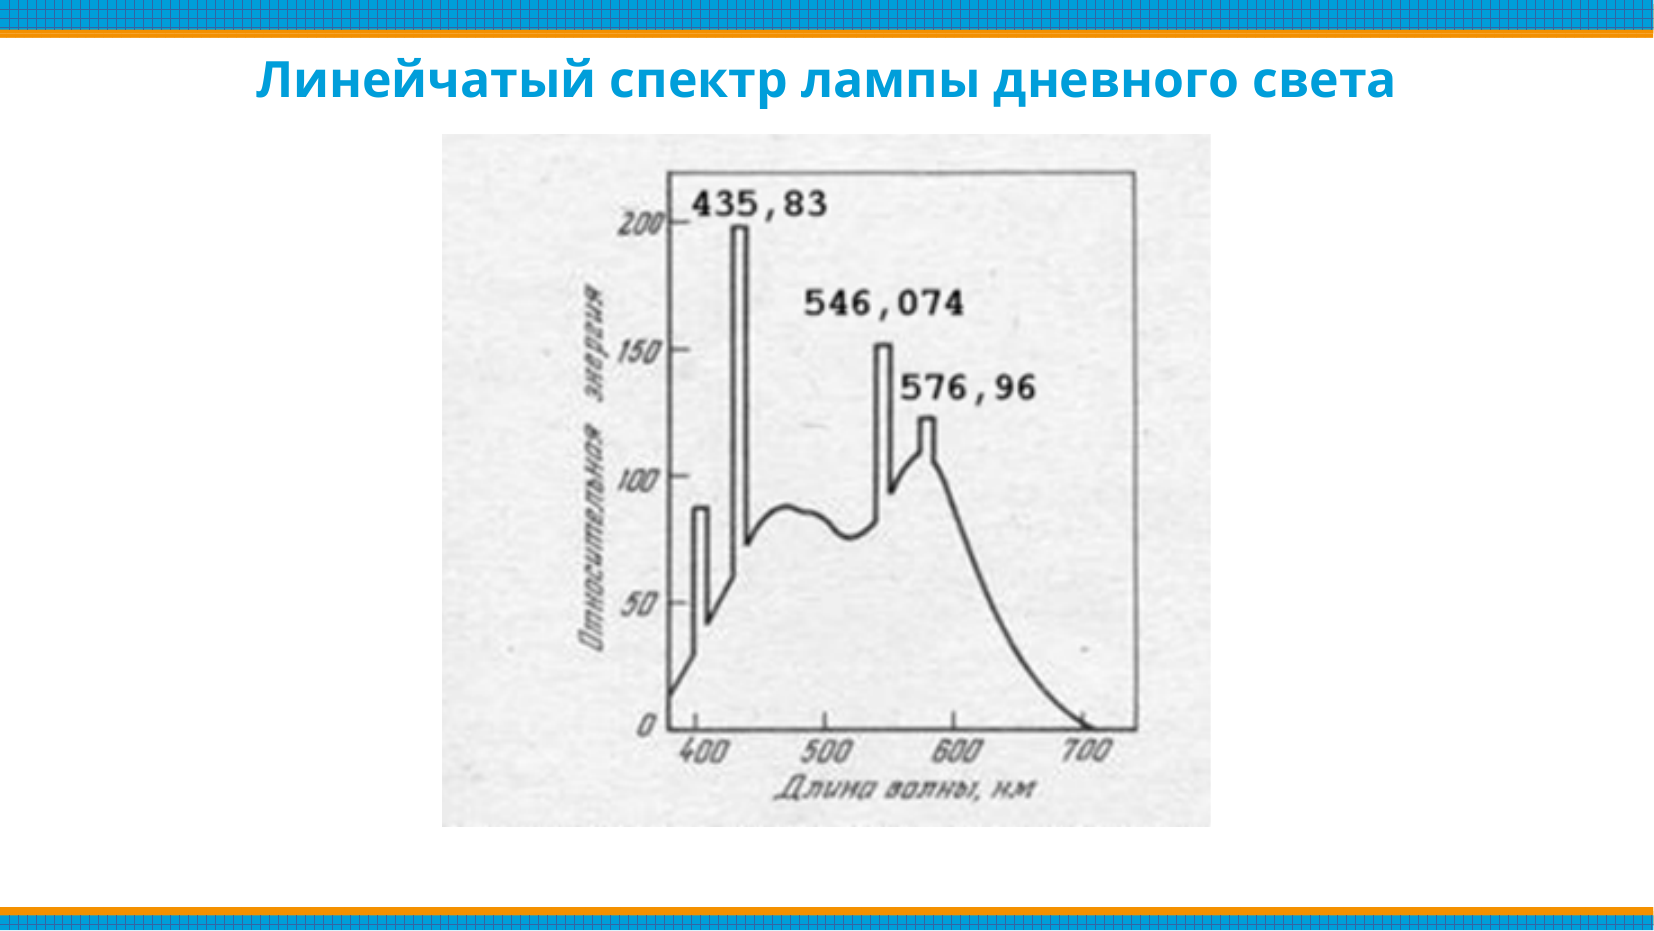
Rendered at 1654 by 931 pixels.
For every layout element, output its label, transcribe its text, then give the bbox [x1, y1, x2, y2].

subtitle Линейчатый спектр лампы дневного света [82, 44, 1571, 798]
picture [439, 131, 1211, 827]
